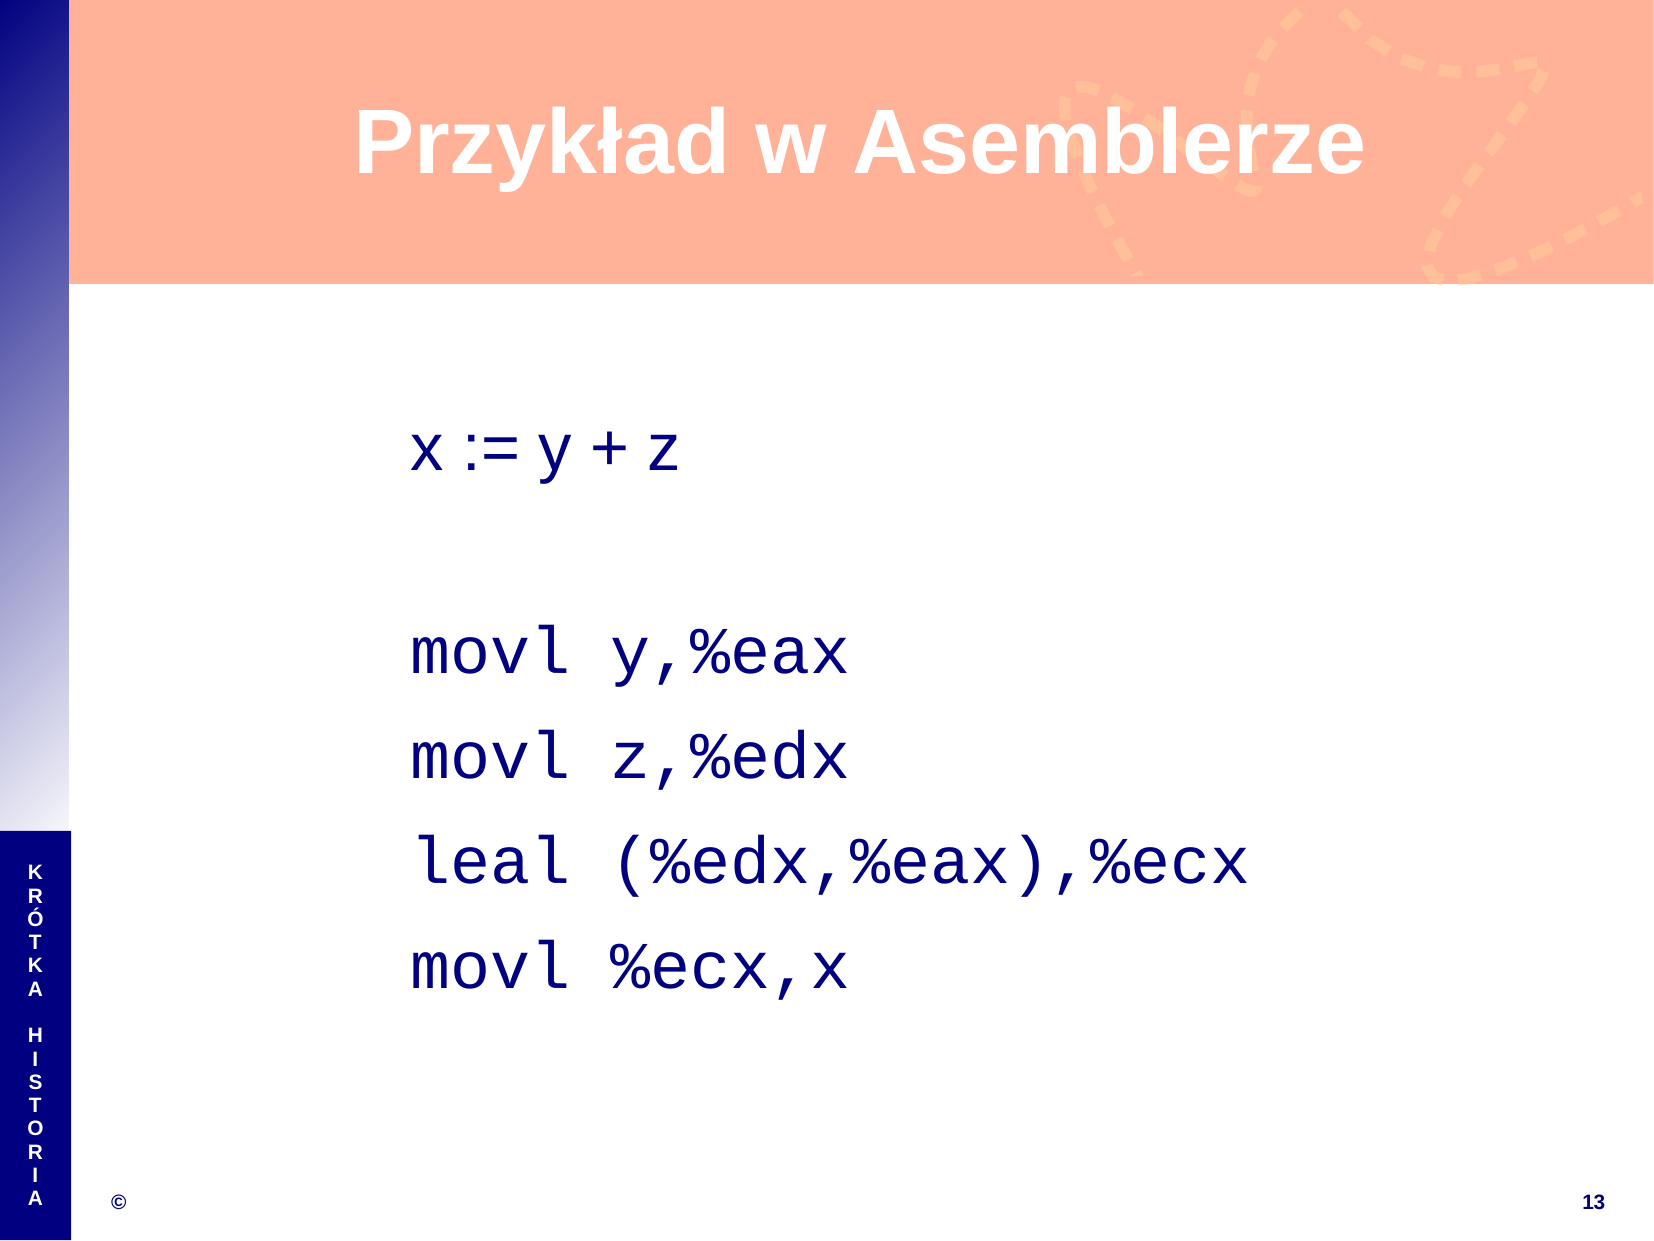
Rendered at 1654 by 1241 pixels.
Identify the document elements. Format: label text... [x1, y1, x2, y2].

title Przykład w Asemblerze [104, 37, 1617, 246]
text_box K R Ó T K A H I S T O R I A [0, 830, 71, 1241]
list x := y + z movl y,%eax movl z,%edx leal (%edx,%eax),%ecx movl %ecx,x [393, 409, 1336, 1042]
